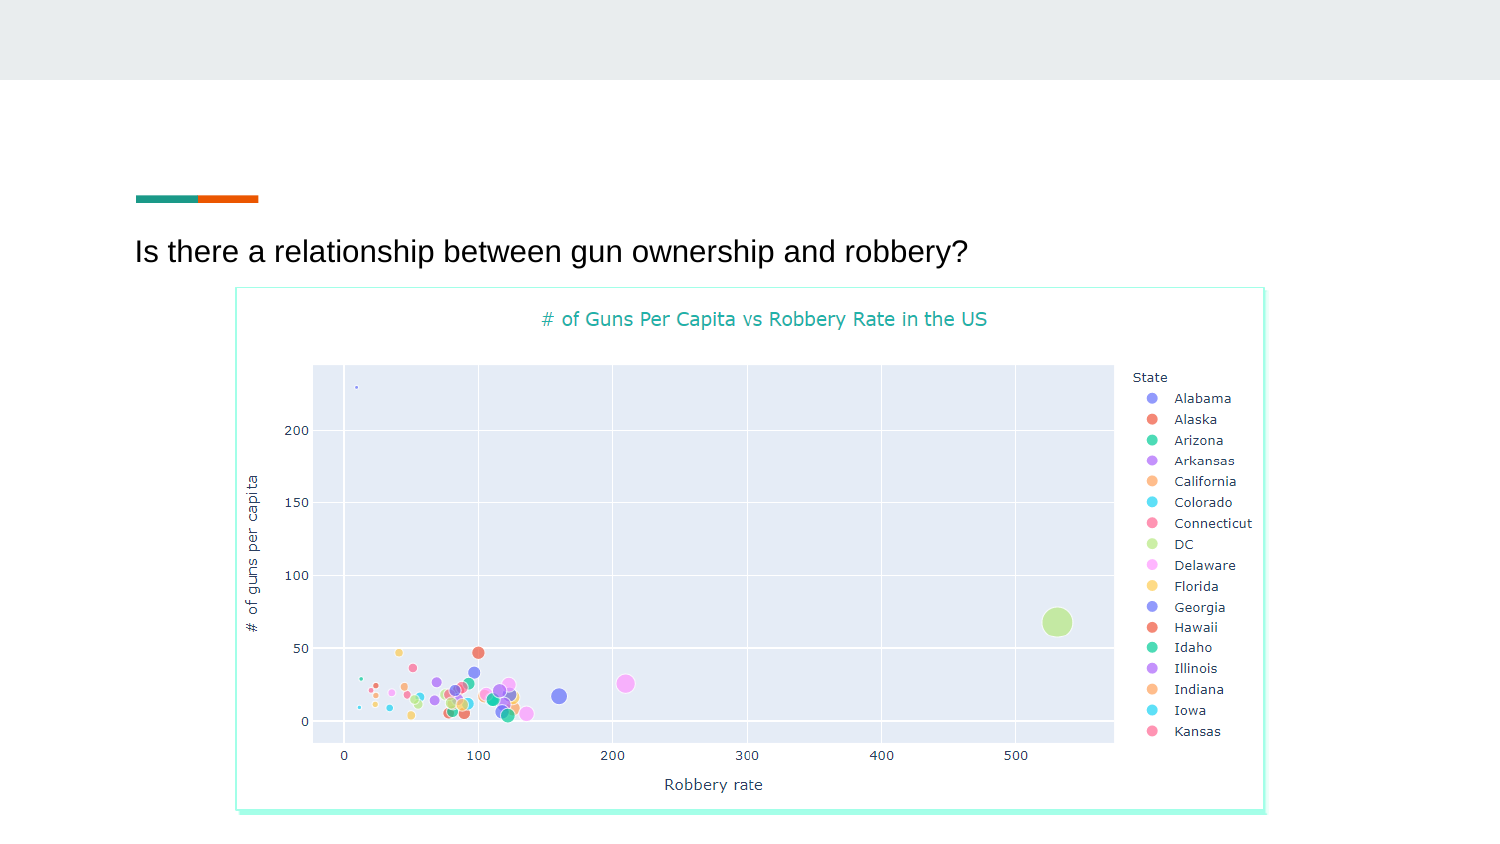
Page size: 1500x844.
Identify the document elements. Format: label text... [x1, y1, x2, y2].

title Is there a relationship between gun ownership and robbery? [119, 216, 1381, 305]
picture [236, 288, 1264, 810]
